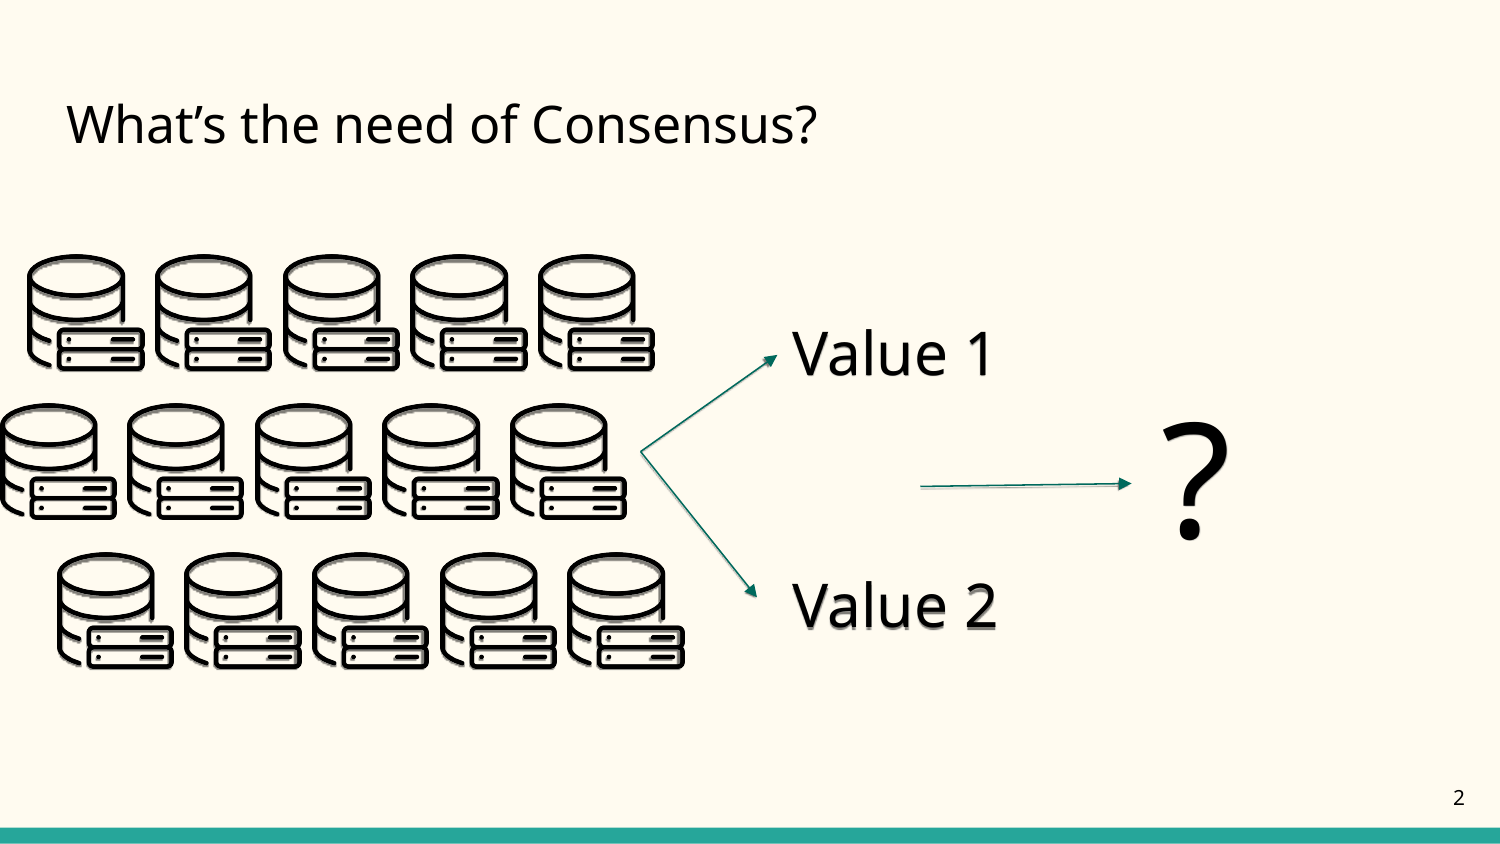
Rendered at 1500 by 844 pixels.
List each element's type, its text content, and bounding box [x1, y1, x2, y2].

text_box ? [1146, 363, 1368, 586]
picture [312, 552, 429, 669]
picture [57, 552, 174, 669]
picture [538, 254, 655, 371]
text_box Value 2 [777, 552, 1058, 655]
picture [255, 403, 372, 520]
picture [510, 403, 627, 520]
picture [155, 254, 272, 371]
text_box Value 1 [777, 299, 1045, 403]
picture [410, 254, 528, 371]
picture [0, 403, 117, 520]
title What’s the need of Consensus? [51, 72, 1449, 174]
picture [382, 403, 500, 520]
picture [283, 254, 400, 371]
picture [184, 552, 302, 669]
picture [440, 552, 557, 669]
picture [27, 254, 145, 371]
picture [127, 403, 244, 520]
slide_number <number> [1389, 764, 1480, 830]
picture [567, 552, 685, 669]
